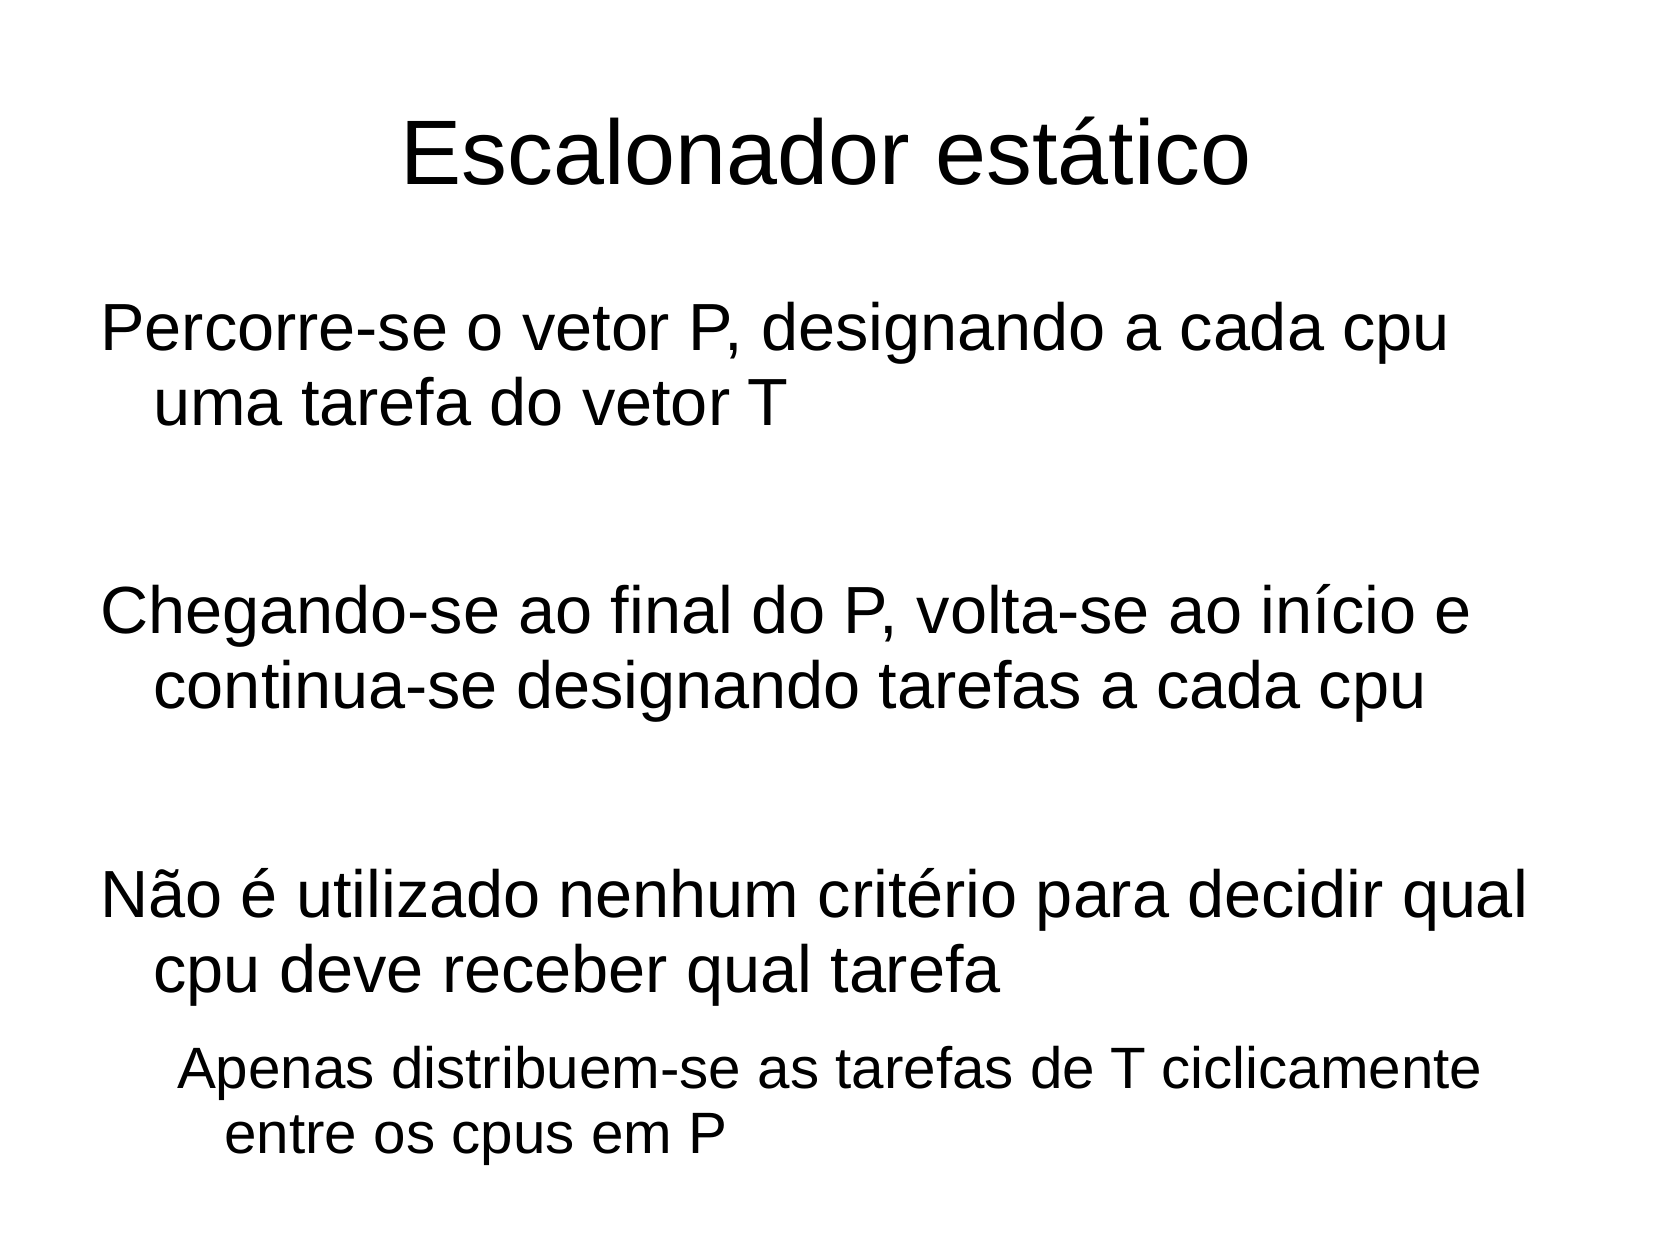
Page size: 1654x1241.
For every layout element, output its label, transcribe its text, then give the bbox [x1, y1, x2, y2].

title Escalonador estático [82, 56, 1571, 250]
list Percorre-se o vetor P, designando a cada cpu uma tarefa do vetor T Chegando-se ao final do P, volta-se ao início e continua-se designando tarefas a cada cpu Não é utilizado nenhum critério para decidir qual cpu deve receber qual tarefa Apenas distribuem-se as tarefas de T ciclicamente entre os cpus em P [82, 290, 1571, 1162]
